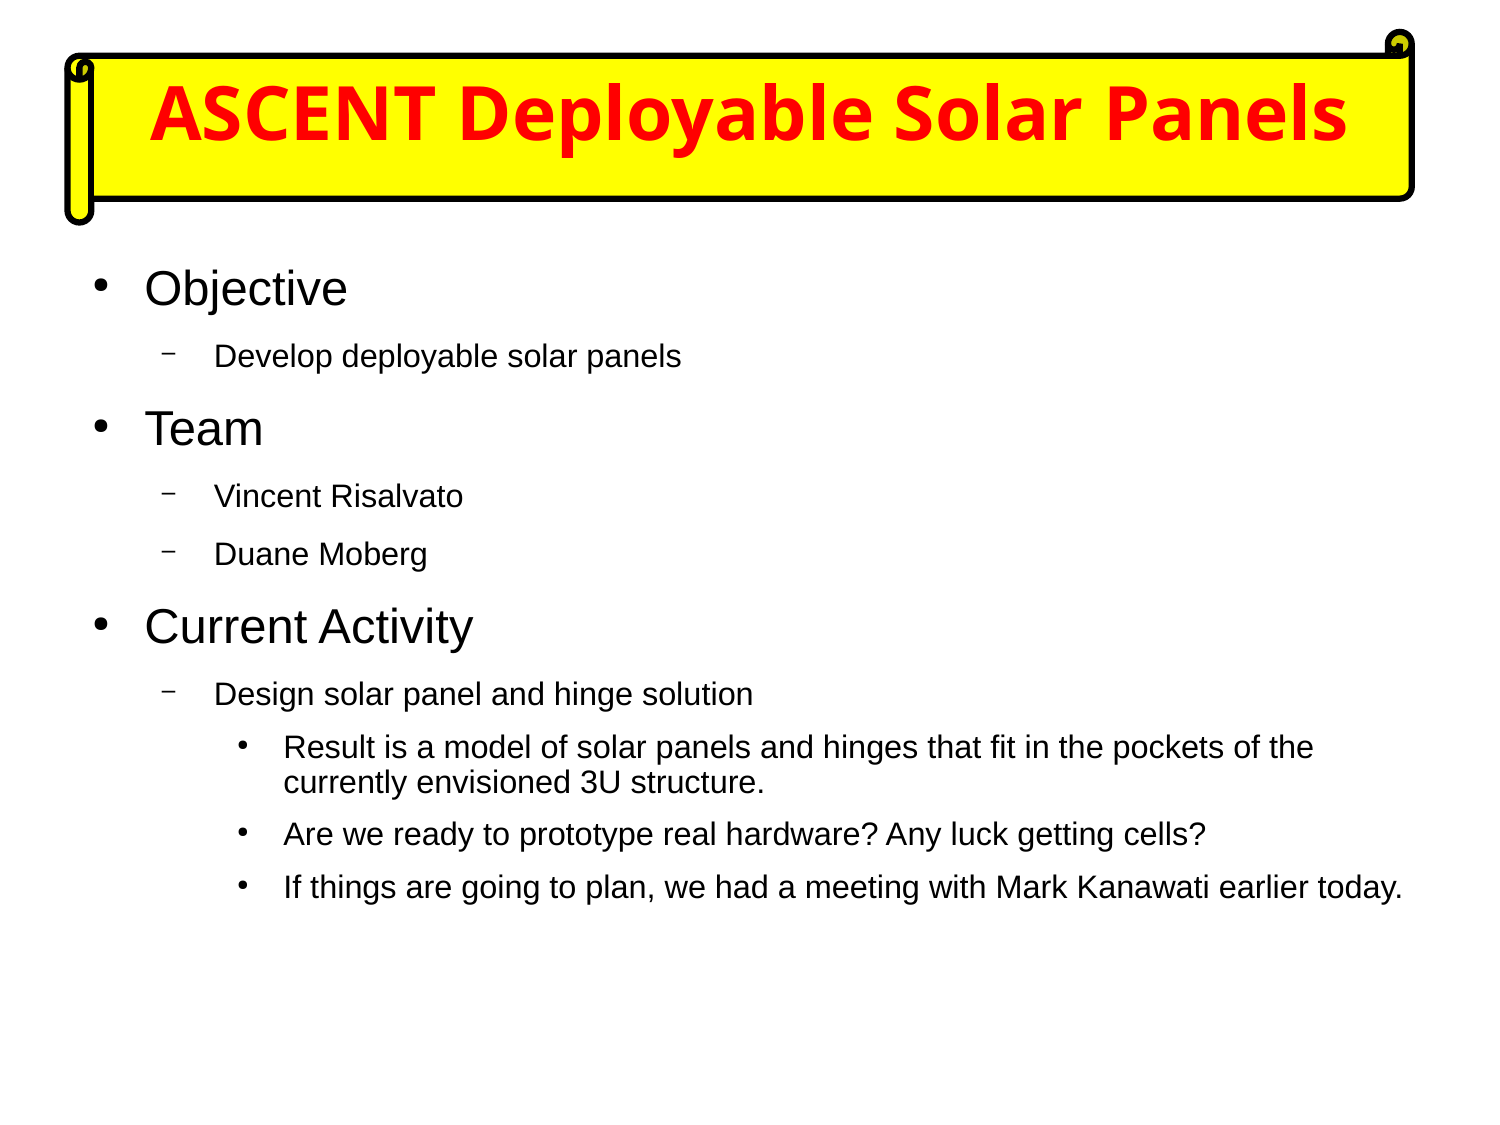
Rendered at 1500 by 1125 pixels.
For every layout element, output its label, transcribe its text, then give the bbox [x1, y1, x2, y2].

text_box ASCENT Deployable Solar Panels [0, 58, 1500, 164]
text_box [67, 164, 1412, 223]
list Objective Develop deployable solar panels Team Vincent Risalvato Duane Moberg Current Activity Design solar panel and hinge solution Result is a model of solar panels and hinges that fit in the pockets of the currently envisioned 3U structure. Are we ready to prototype real hardware? Any luck getting cells? If things are going to plan, we had a meeting with Mark Kanawati earlier today. [75, 263, 1425, 916]
text_box [72, 31, 1412, 58]
